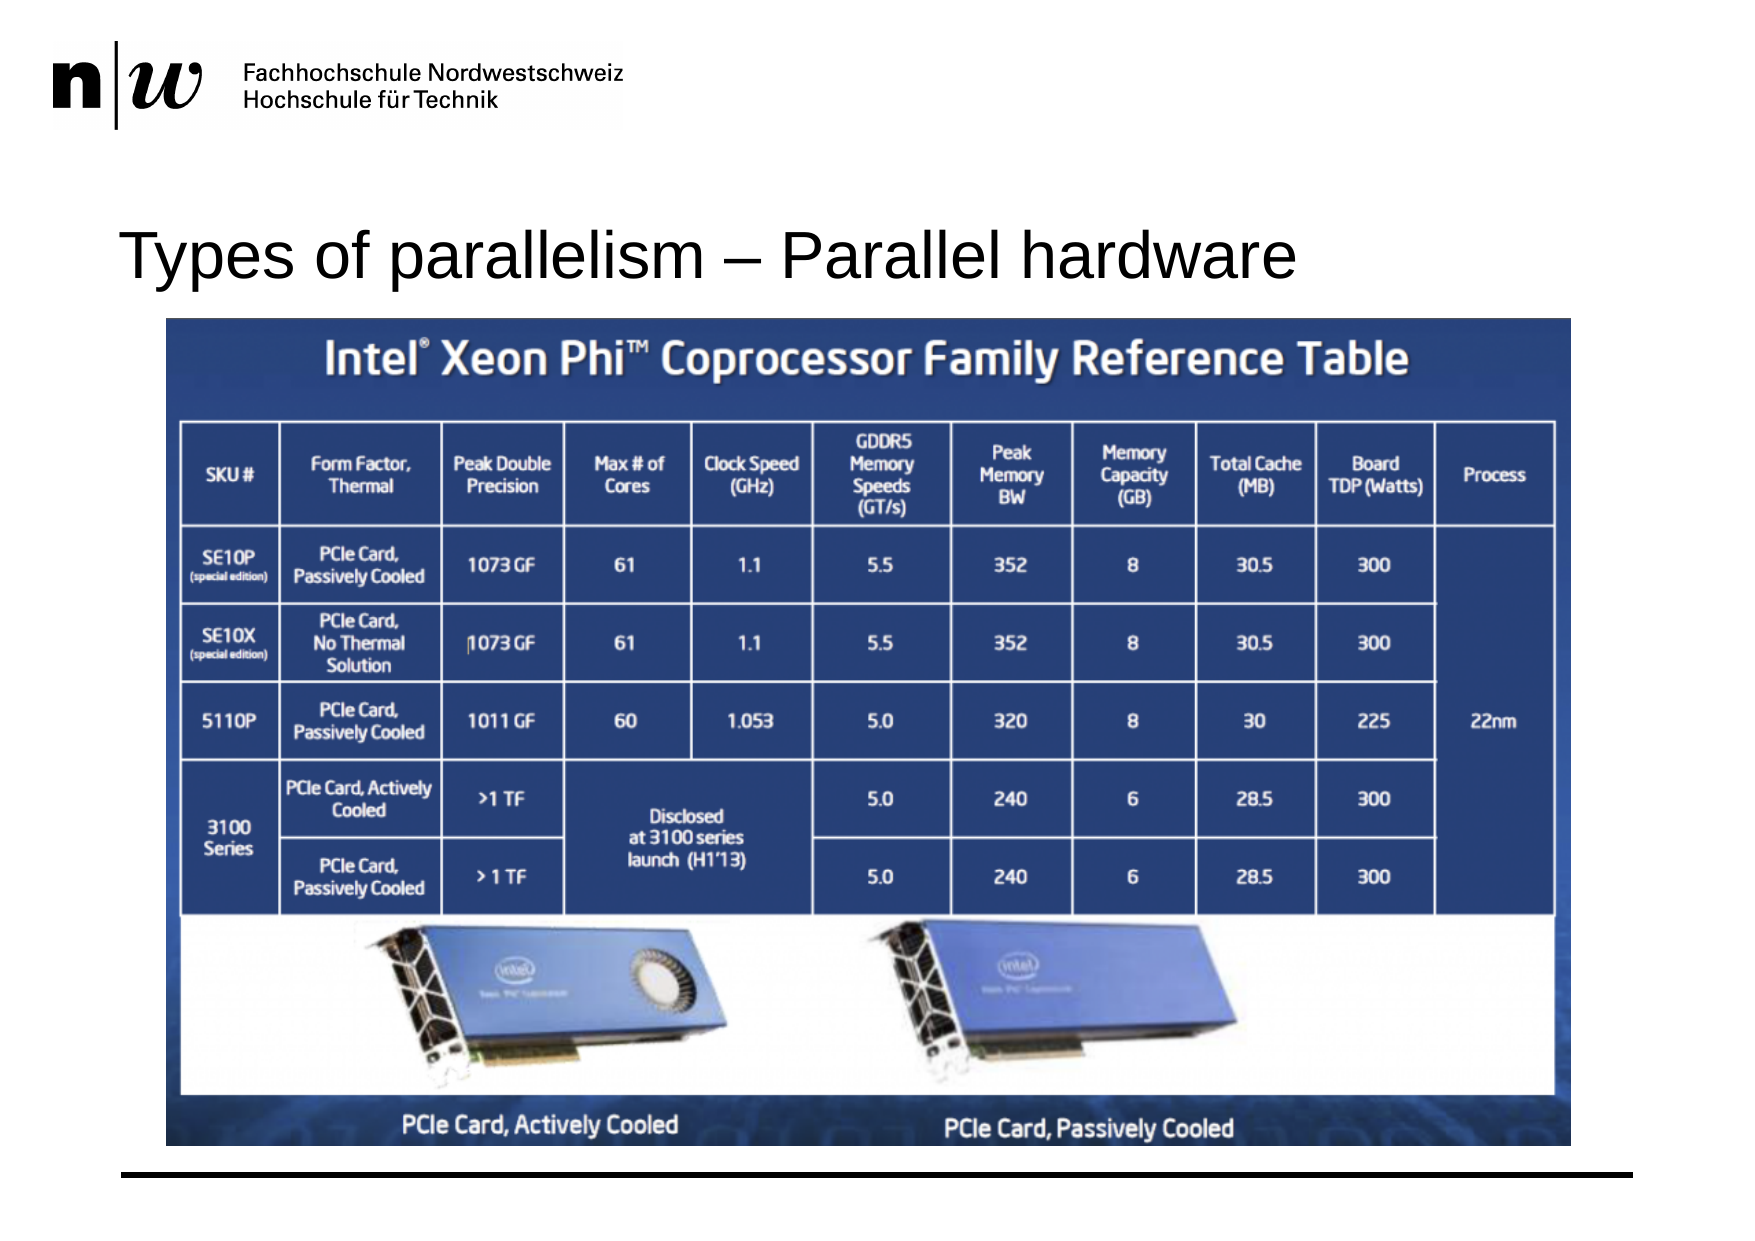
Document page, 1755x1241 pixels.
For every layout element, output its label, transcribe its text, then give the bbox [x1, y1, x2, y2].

picture [53, 41, 623, 130]
text_box Types of parallelism – Parallel hardware [118, 212, 1606, 296]
picture [166, 318, 1571, 1146]
